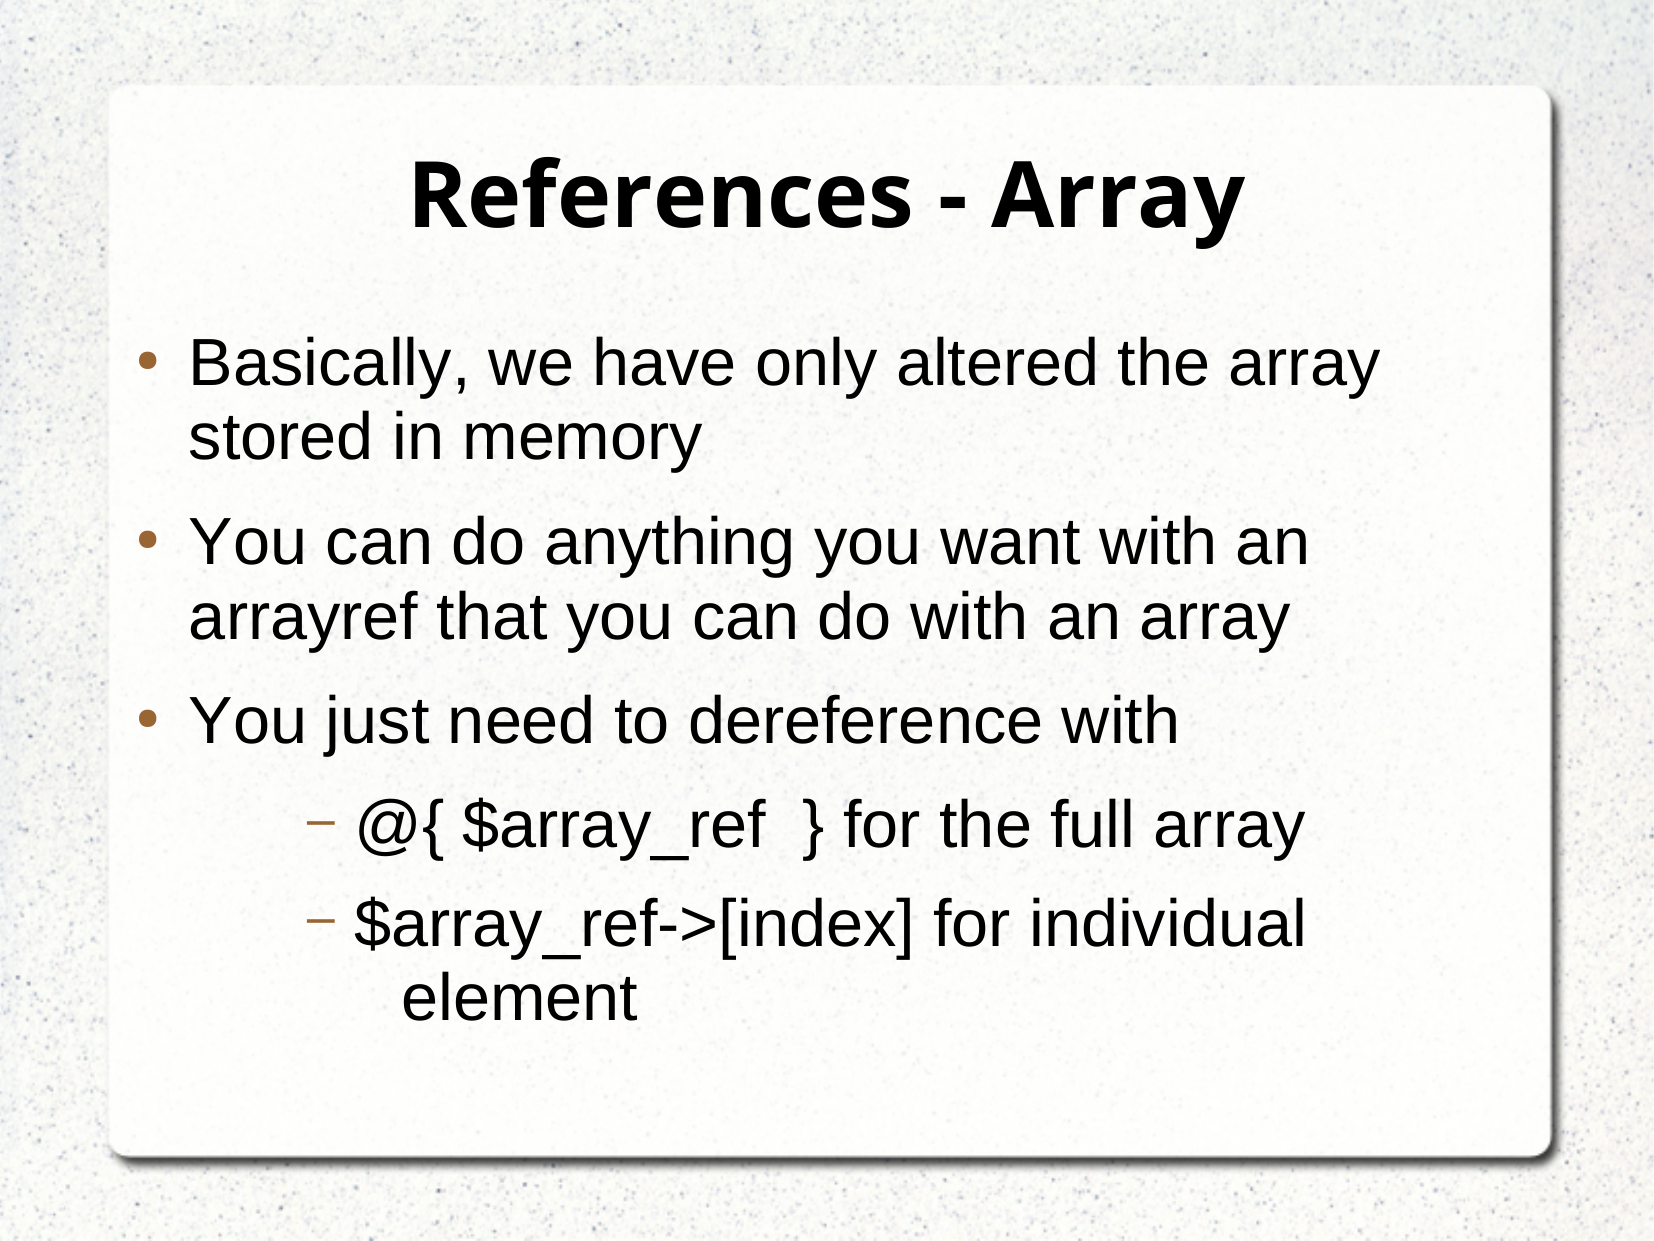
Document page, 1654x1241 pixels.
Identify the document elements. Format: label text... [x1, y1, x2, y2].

list Basically, we have only altered the array stored in memory You can do anything you want with an arrayref that you can do with an array You just need to dereference with @{ $array_ref } for the full array $array_ref->[index] for individual element [118, 324, 1506, 1122]
picture [0, 0, 1654, 1241]
title References - Array [118, 88, 1536, 296]
